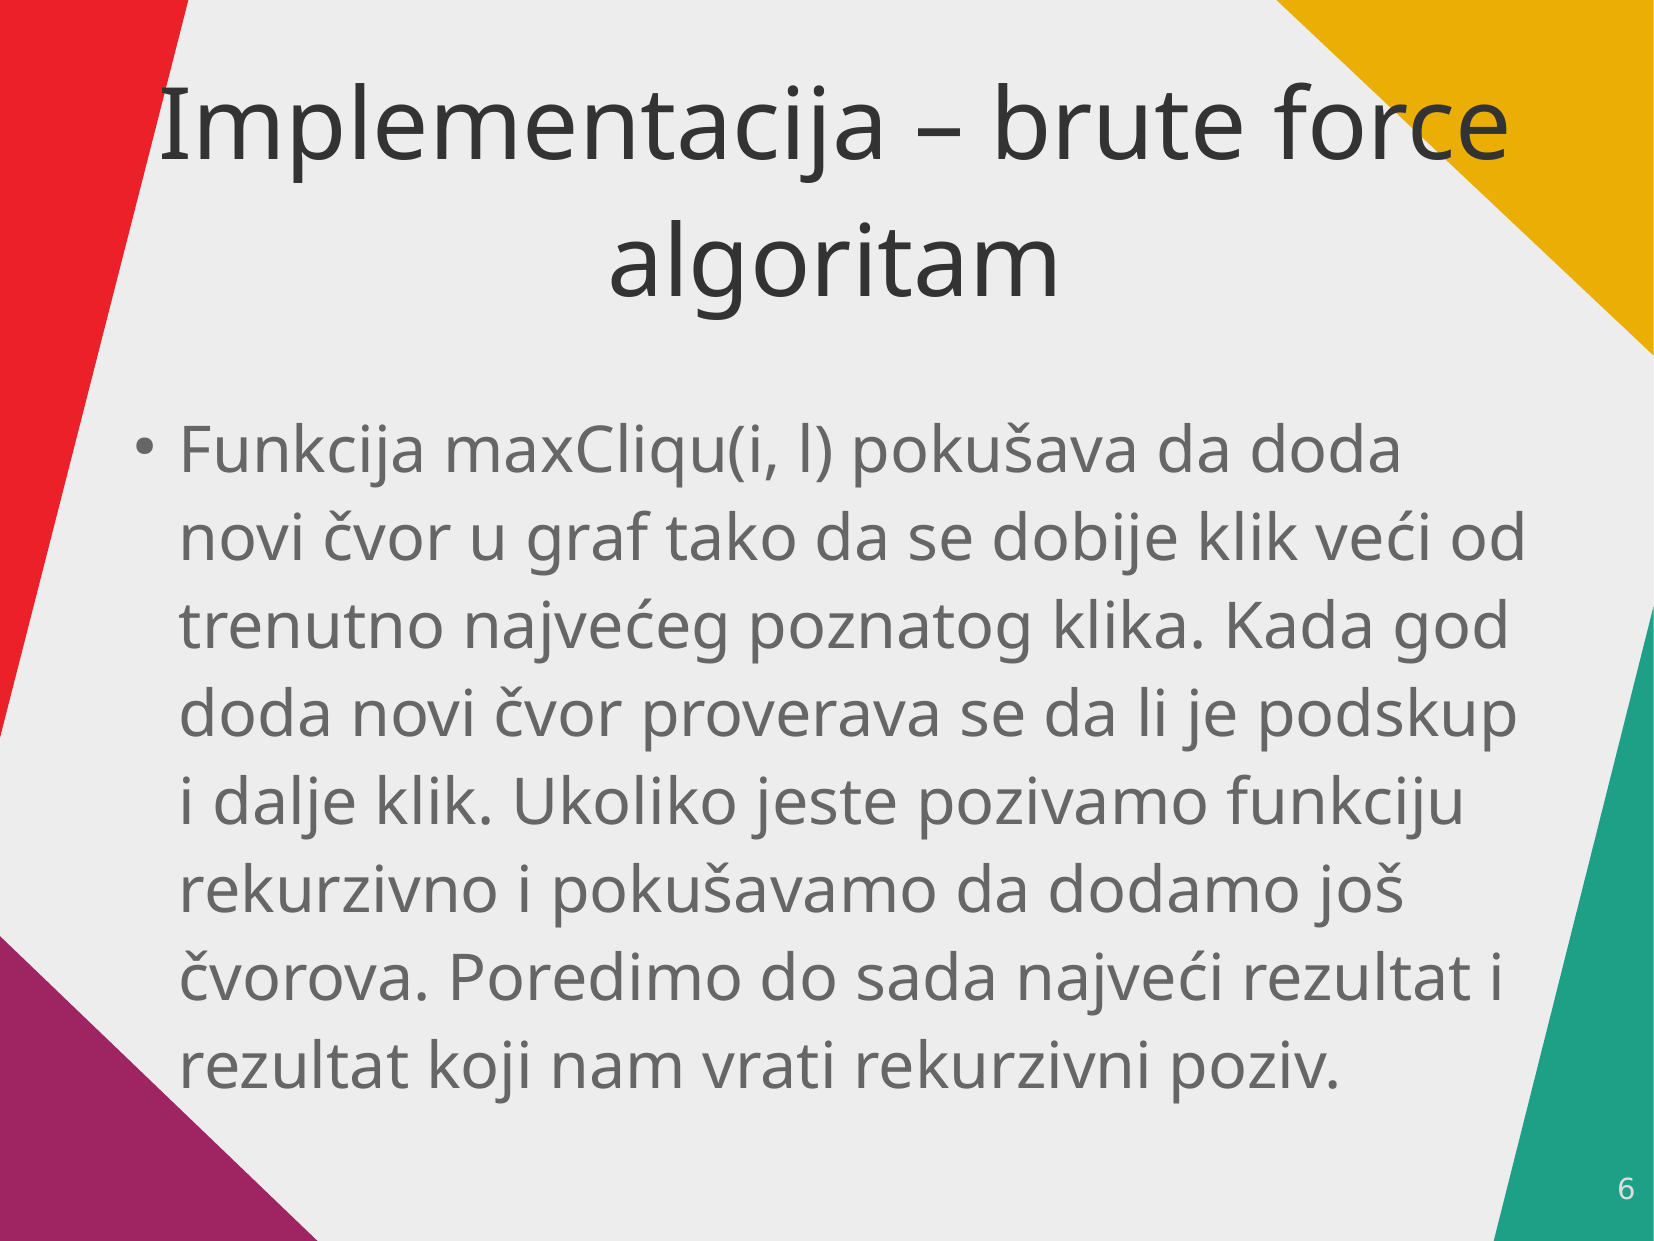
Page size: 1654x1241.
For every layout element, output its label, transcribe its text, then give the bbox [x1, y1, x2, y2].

title Implementacija – brute force algoritam [123, 66, 1548, 311]
list Funkcija maxCliqu(i, l) pokušava da doda novi čvor u graf tako da se dobije klik veći od trenutno najvećeg poznatog klika. Kada god doda novi čvor proverava se da li je podskup i dalje klik. Ukoliko jeste pozivamo funkciju rekurzivno i pokušavamo da dodamo još čvorova. Poredimo do sada najveći rezultat i rezultat koji nam vrati rekurzivni poziv. [118, 403, 1542, 1134]
